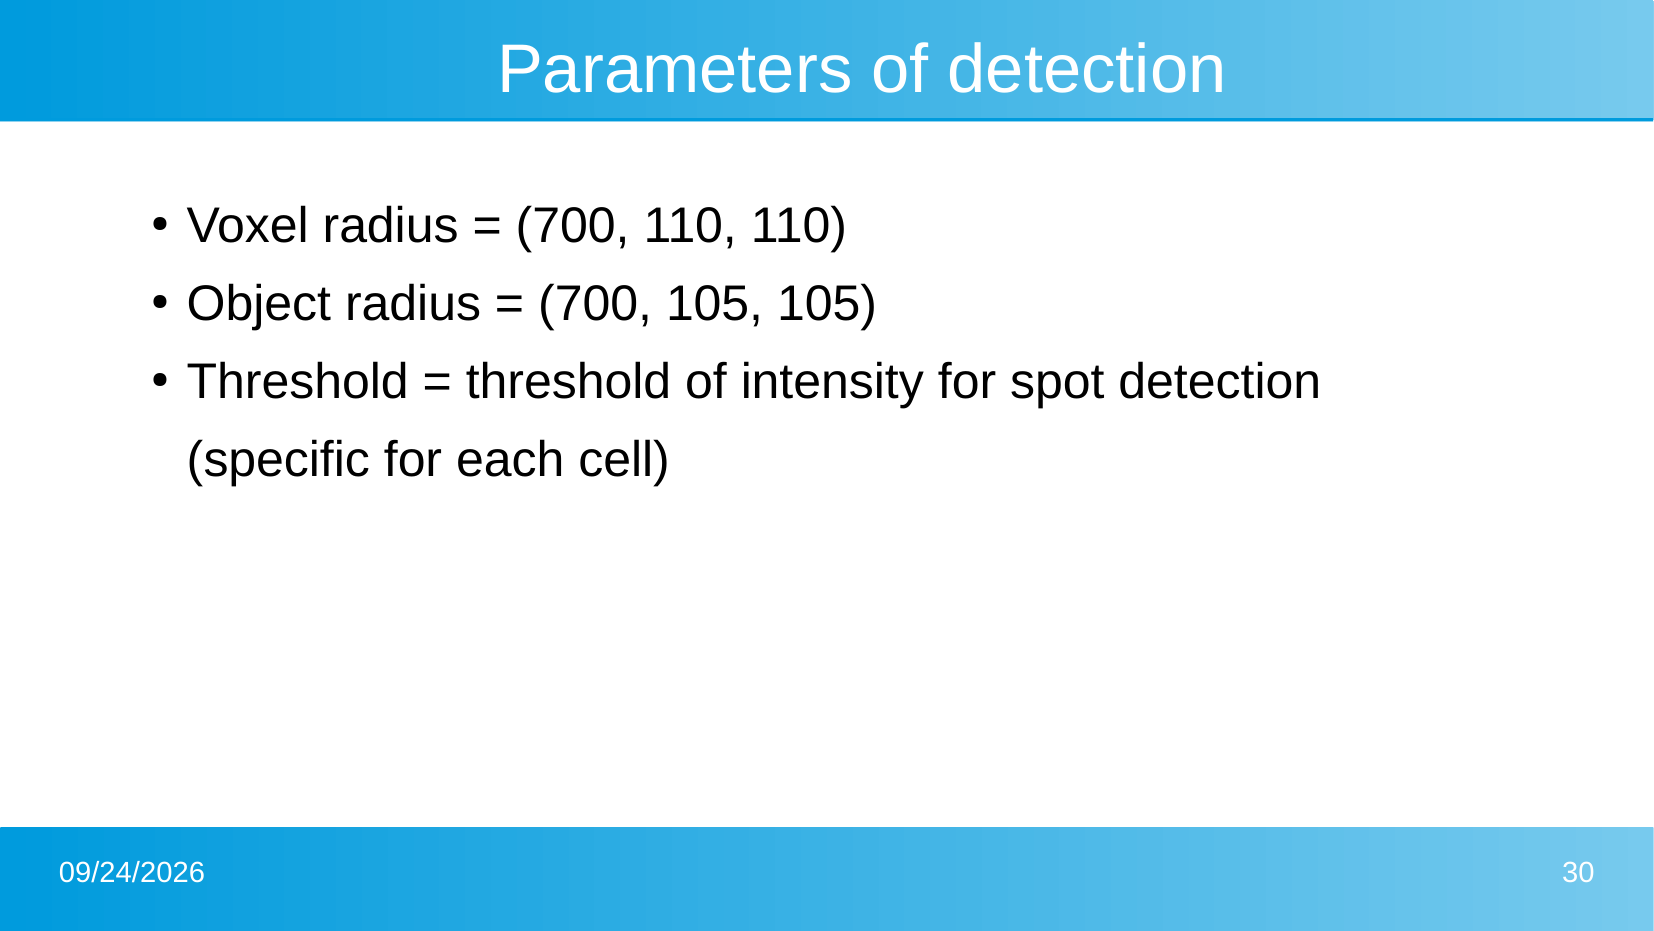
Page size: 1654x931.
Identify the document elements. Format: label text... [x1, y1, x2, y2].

title Parameters of detection [59, 29, 1595, 108]
list Voxel radius = (700, 110, 110) Object radius = (700, 105, 105) Threshold = threshold of intensity for spot detection (specific for each cell) [151, 197, 1536, 286]
